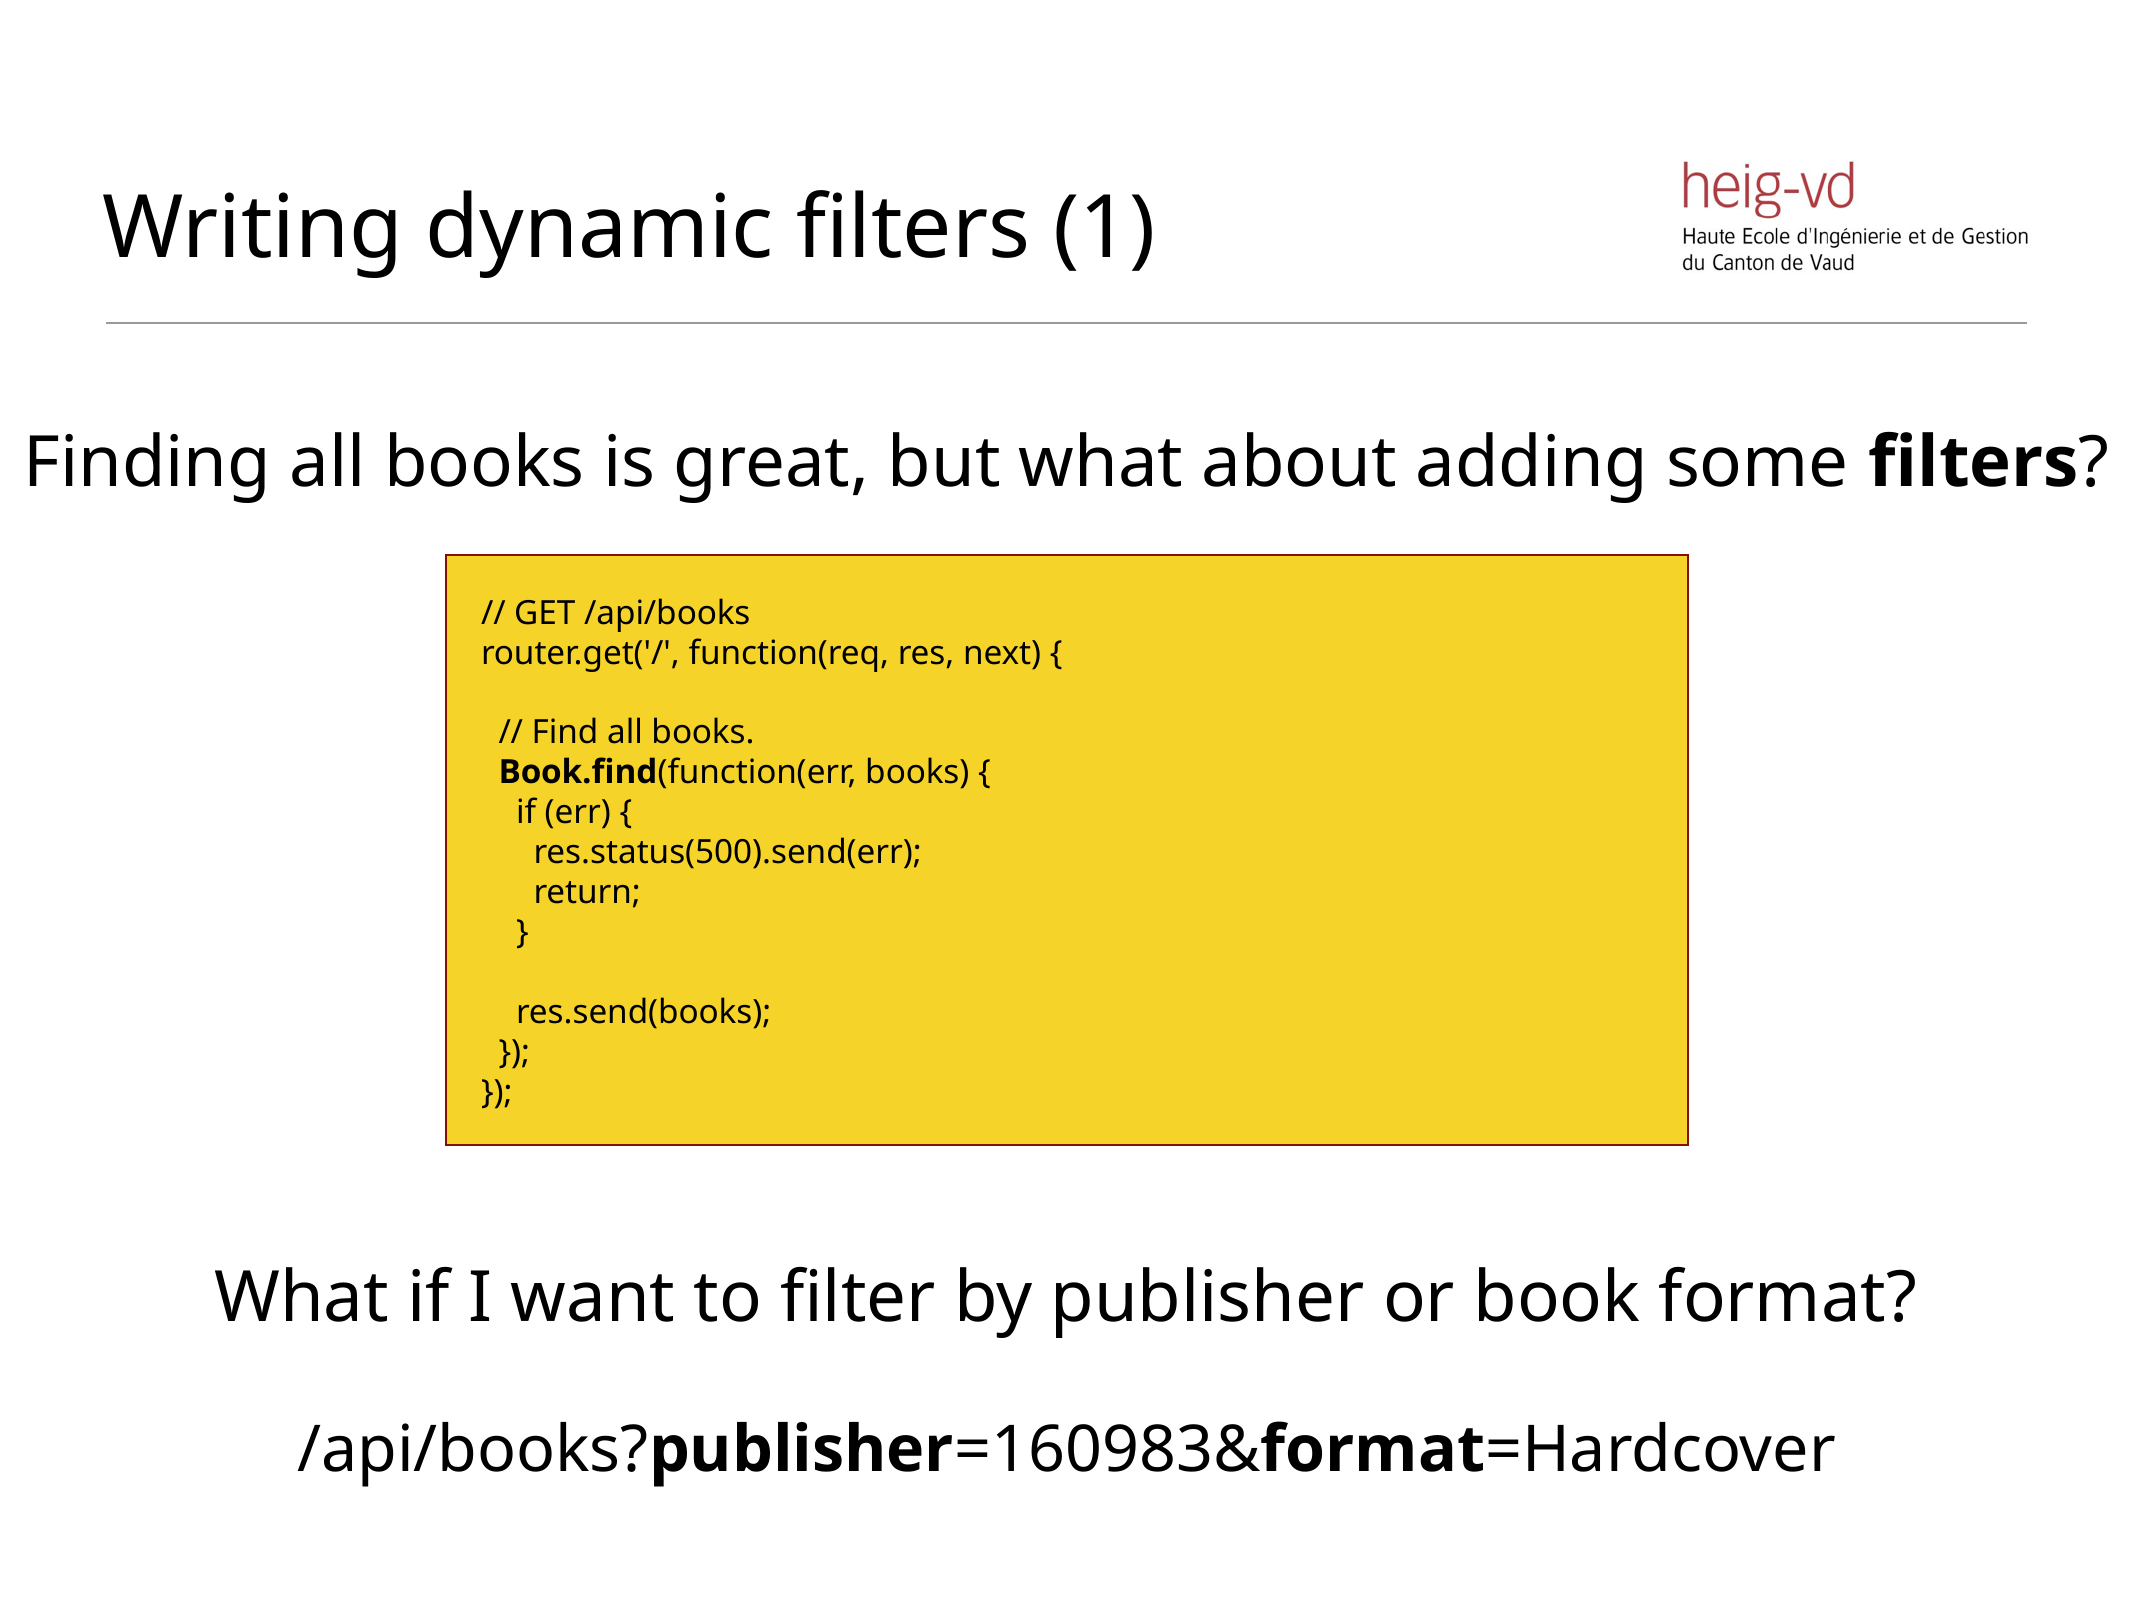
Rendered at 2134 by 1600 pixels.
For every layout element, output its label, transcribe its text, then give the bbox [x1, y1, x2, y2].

text_box /api/books?publisher=160983&format=Hardcover [288, 1398, 1845, 1493]
text_box Finding all books is great, but what about adding some filters? [15, 407, 2119, 510]
title Writing dynamic filters (1) [93, 54, 2040, 284]
text_box // GET /api/books router.get('/', function(req, res, next) { // Find all books. Book.find(function(err, books) { if (err) { res.status(500).send(err); return; } res.send(books); }); }); [445, 555, 1688, 1146]
text_box What if I want to filter by publisher or book format? [206, 1242, 1927, 1345]
